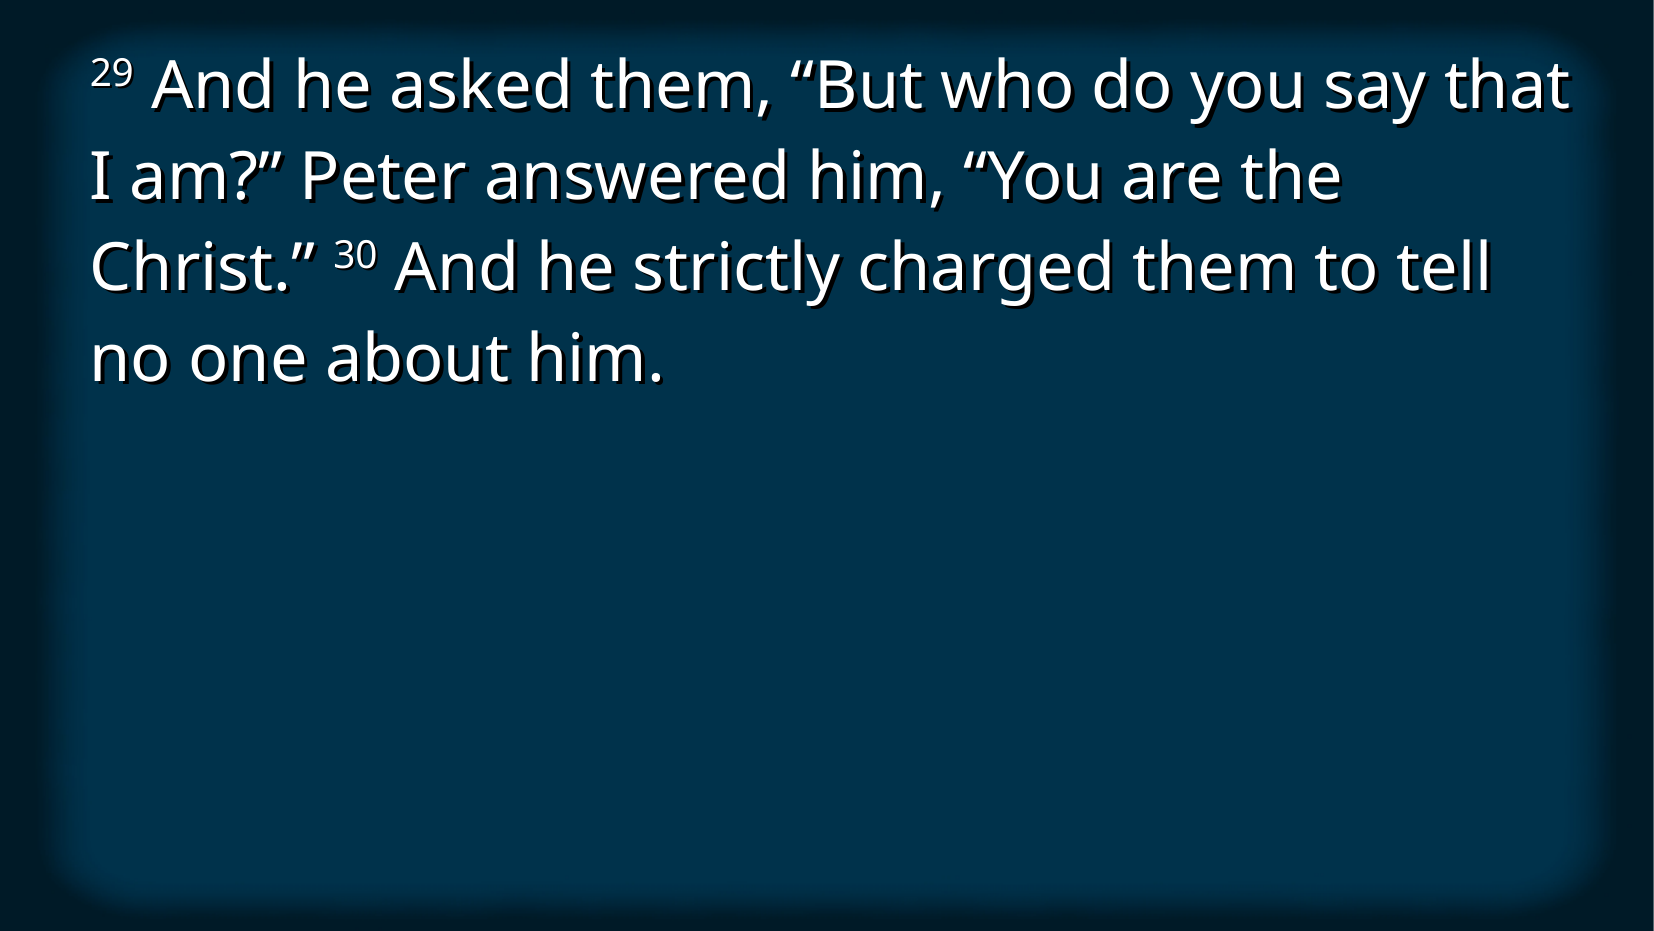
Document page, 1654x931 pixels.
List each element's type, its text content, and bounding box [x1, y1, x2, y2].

picture [0, 0, 1654, 931]
text_box 29 And he asked them, “But who do you say that I am?” Peter answered him, “You are the Christ.” 30 And he strictly charged them to tell no one about him. [75, 30, 1591, 400]
